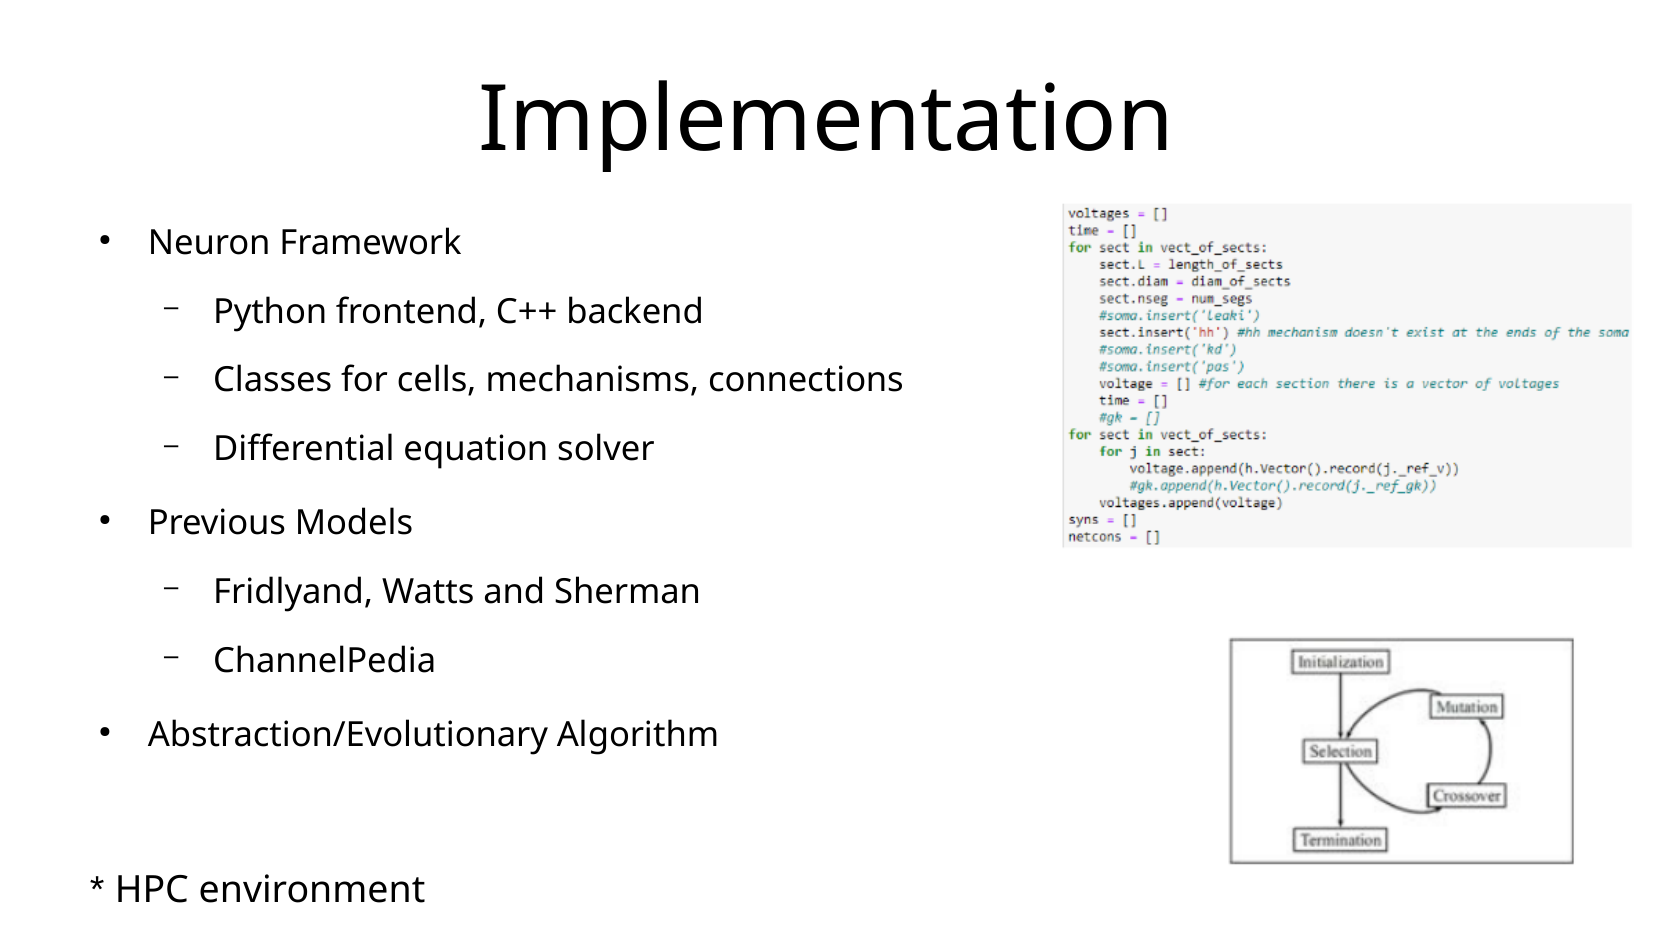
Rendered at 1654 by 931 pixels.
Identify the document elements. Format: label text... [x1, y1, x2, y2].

title Implementation [82, 37, 1571, 193]
picture [1202, 629, 1621, 891]
text_box * HPC environment [75, 855, 541, 931]
picture [1031, 179, 1654, 560]
list Neuron Framework Python frontend, C++ backend Classes for cells, mechanisms, connections Differential equation solver Previous Models Fridlyand, Watts and Sherman ChannelPedia Abstraction/Evolutionary Algorithm [82, 217, 1571, 757]
